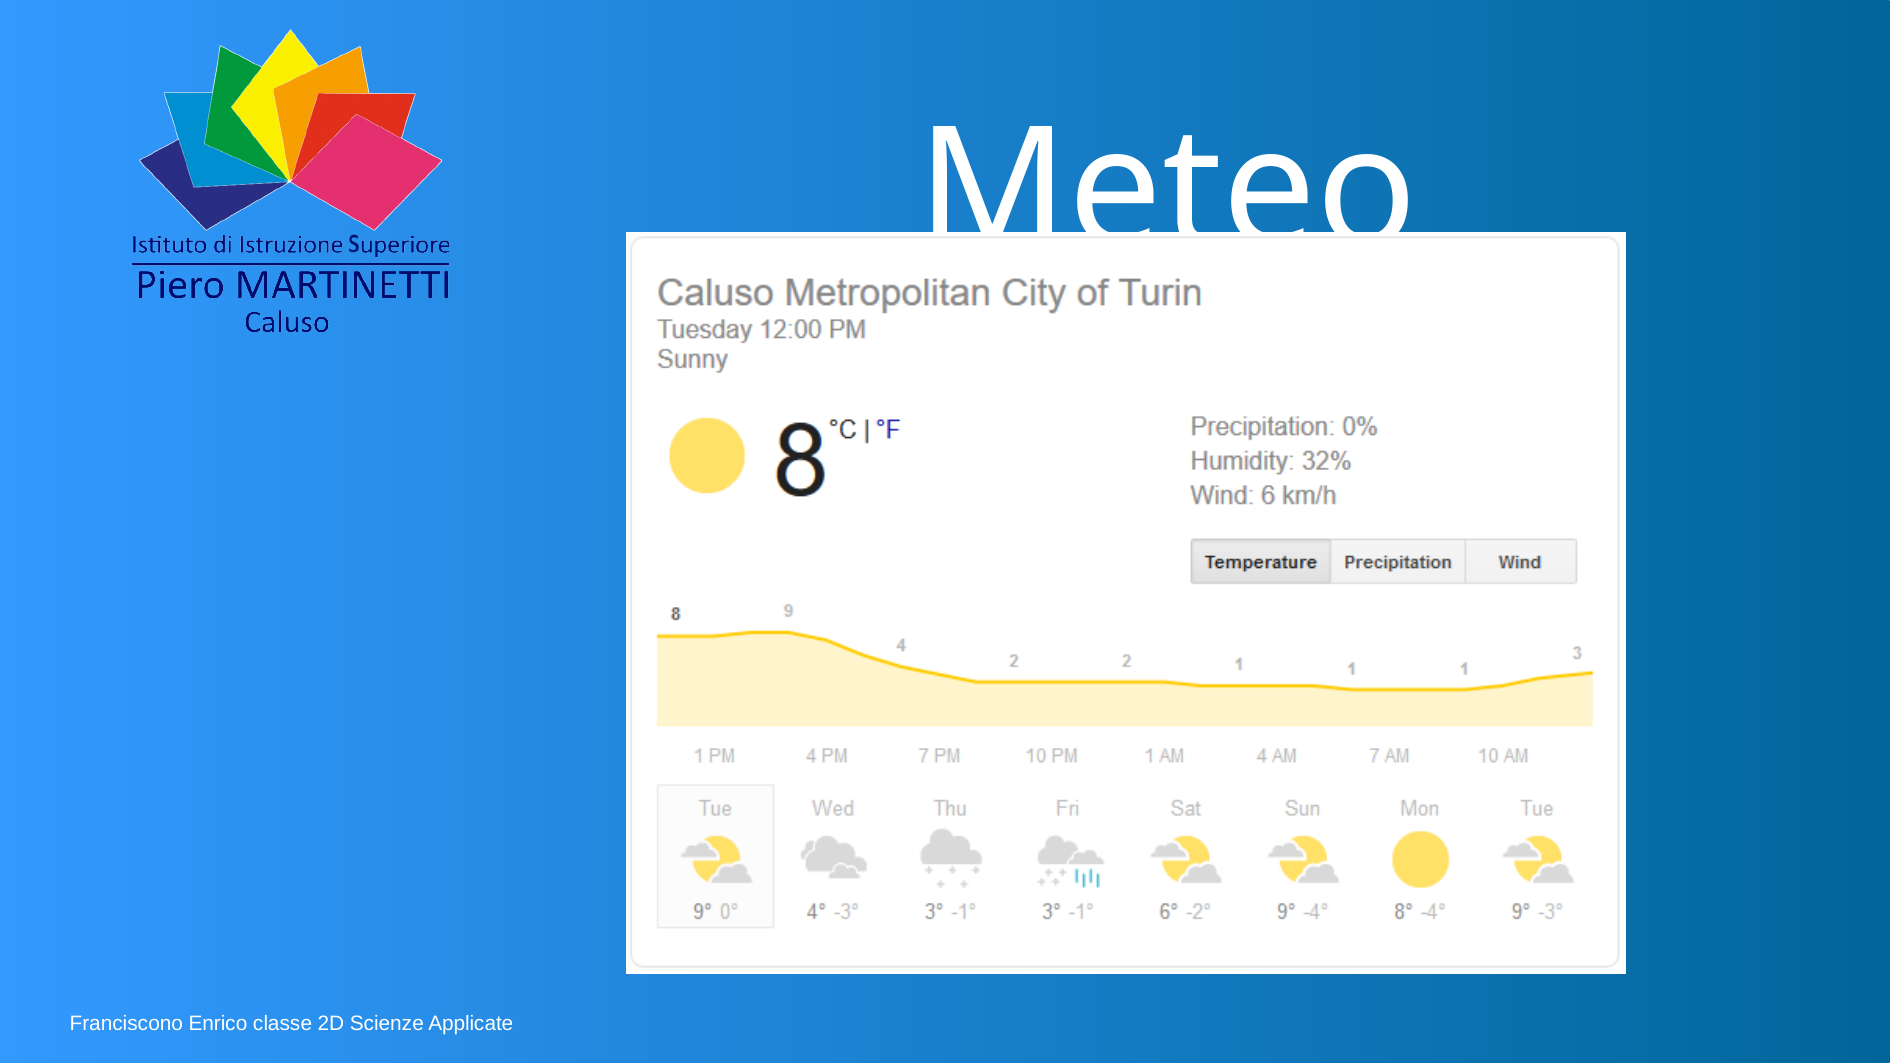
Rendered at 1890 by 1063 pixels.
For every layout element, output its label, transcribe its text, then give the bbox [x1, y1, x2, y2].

picture [626, 232, 1626, 974]
text_box Meteo [591, 59, 1760, 268]
picture [0, 23, 591, 355]
text_box Franciscono Enrico classe 2D Scienze Applicate [54, 1004, 628, 1063]
